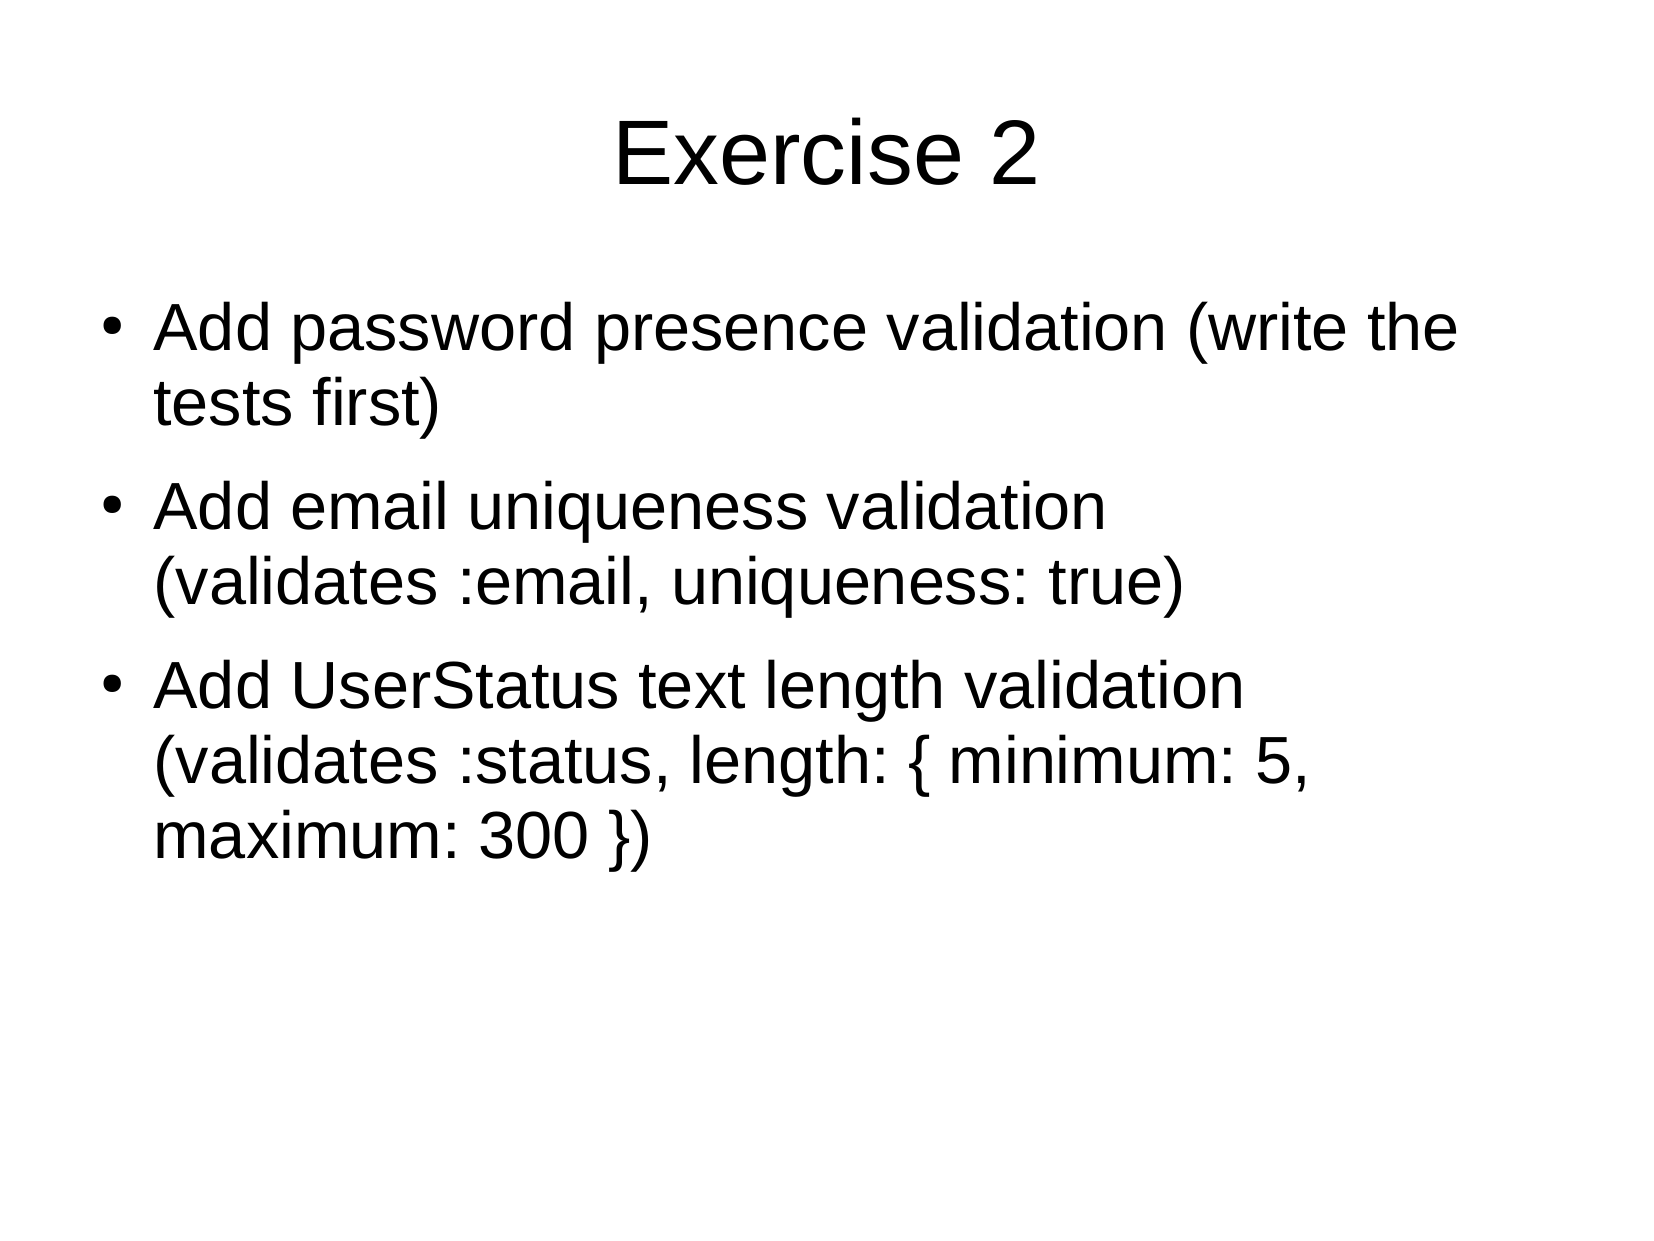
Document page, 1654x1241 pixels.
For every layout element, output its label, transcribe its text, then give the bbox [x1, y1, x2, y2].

list Add password presence validation (write the tests first) Add email uniqueness validation (validates :email, uniqueness: true) Add UserStatus text length validation (validates :status, length: { minimum: 5, maximum: 300 }) [82, 290, 1571, 1010]
title Exercise 2 [82, 49, 1571, 257]
